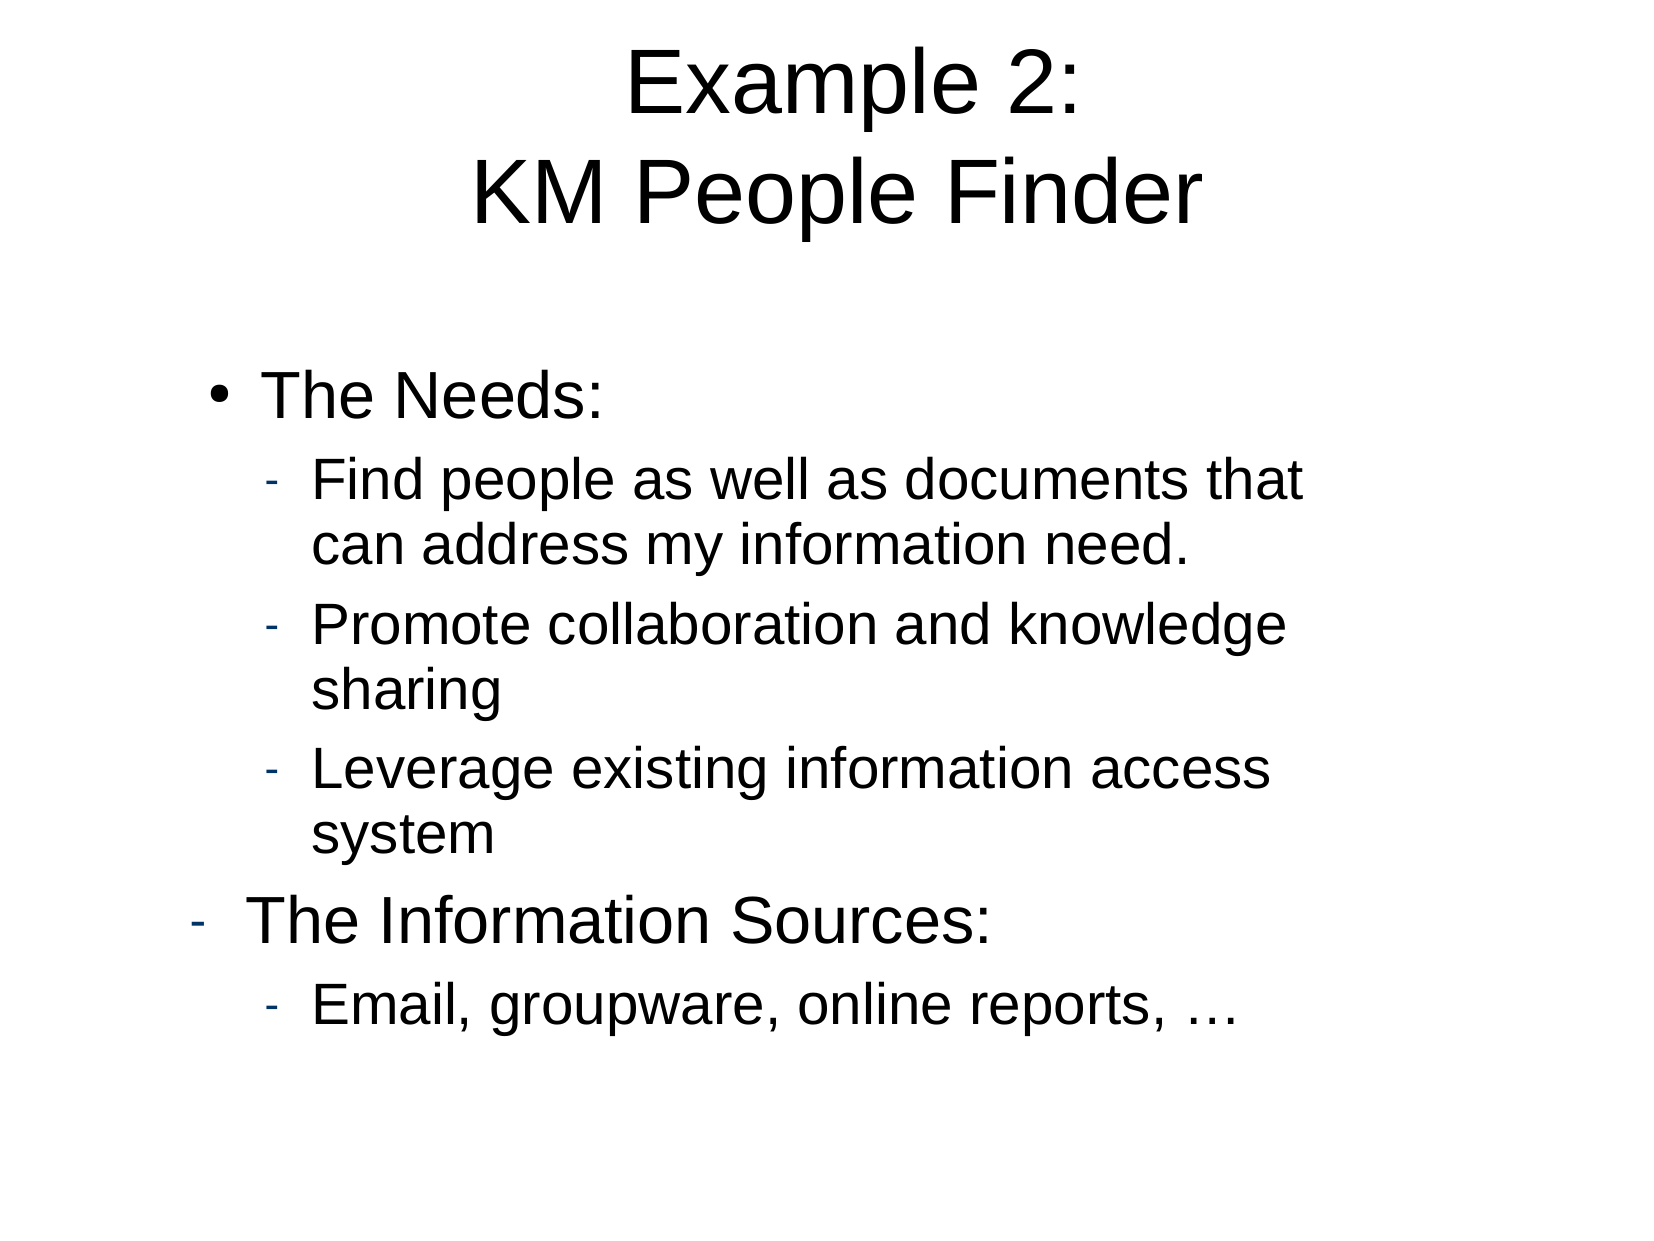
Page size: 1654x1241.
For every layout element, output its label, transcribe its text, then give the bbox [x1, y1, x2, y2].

title Example 2: KM People Finder [275, 14, 1401, 250]
list The Needs: Find people as well as documents that can address my information need. Promote collaboration and knowledge sharing Leverage existing information access system The Information Sources: Email, groupware, online reports, … [174, 350, 1425, 1241]
